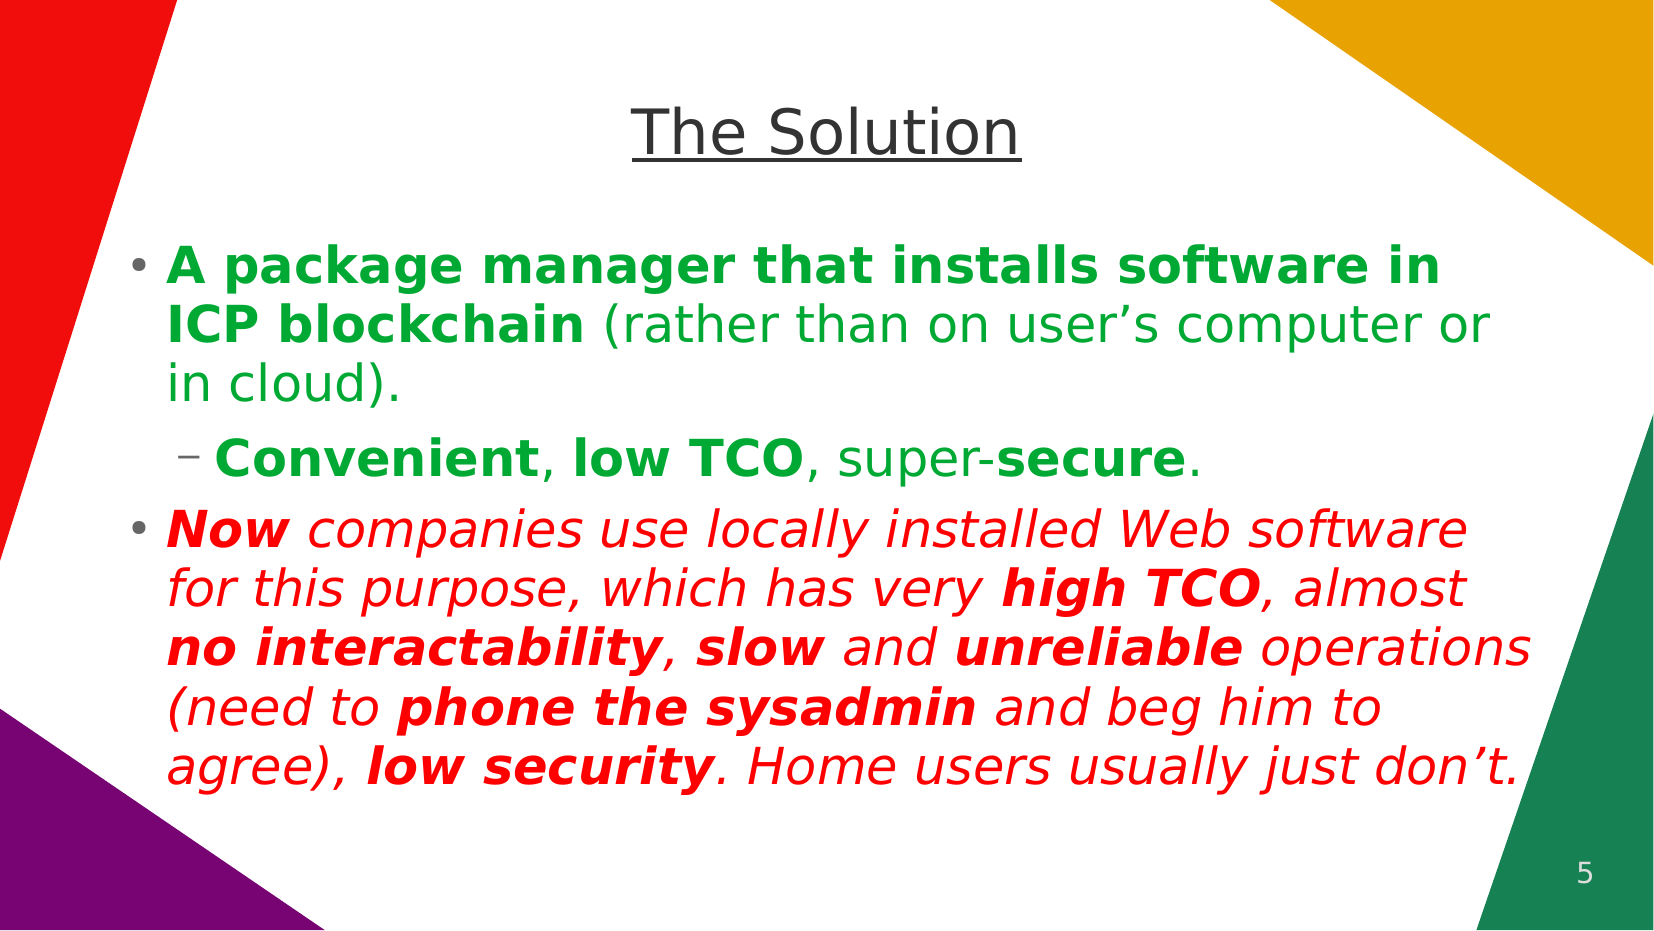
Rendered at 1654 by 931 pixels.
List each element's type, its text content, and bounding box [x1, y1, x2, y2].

list A package manager that installs software in ICP blockchain (rather than on user’s computer or in cloud). Convenient, low TCO, super-secure. Now companies use locally installed Web software for this purpose, which has very high TCO, almost no interactability, slow and unreliable operations (need to phone the sysadmin and beg him to agree), low security. Home users usually just don’t. [118, 236, 1536, 827]
title The Solution [118, 59, 1536, 207]
